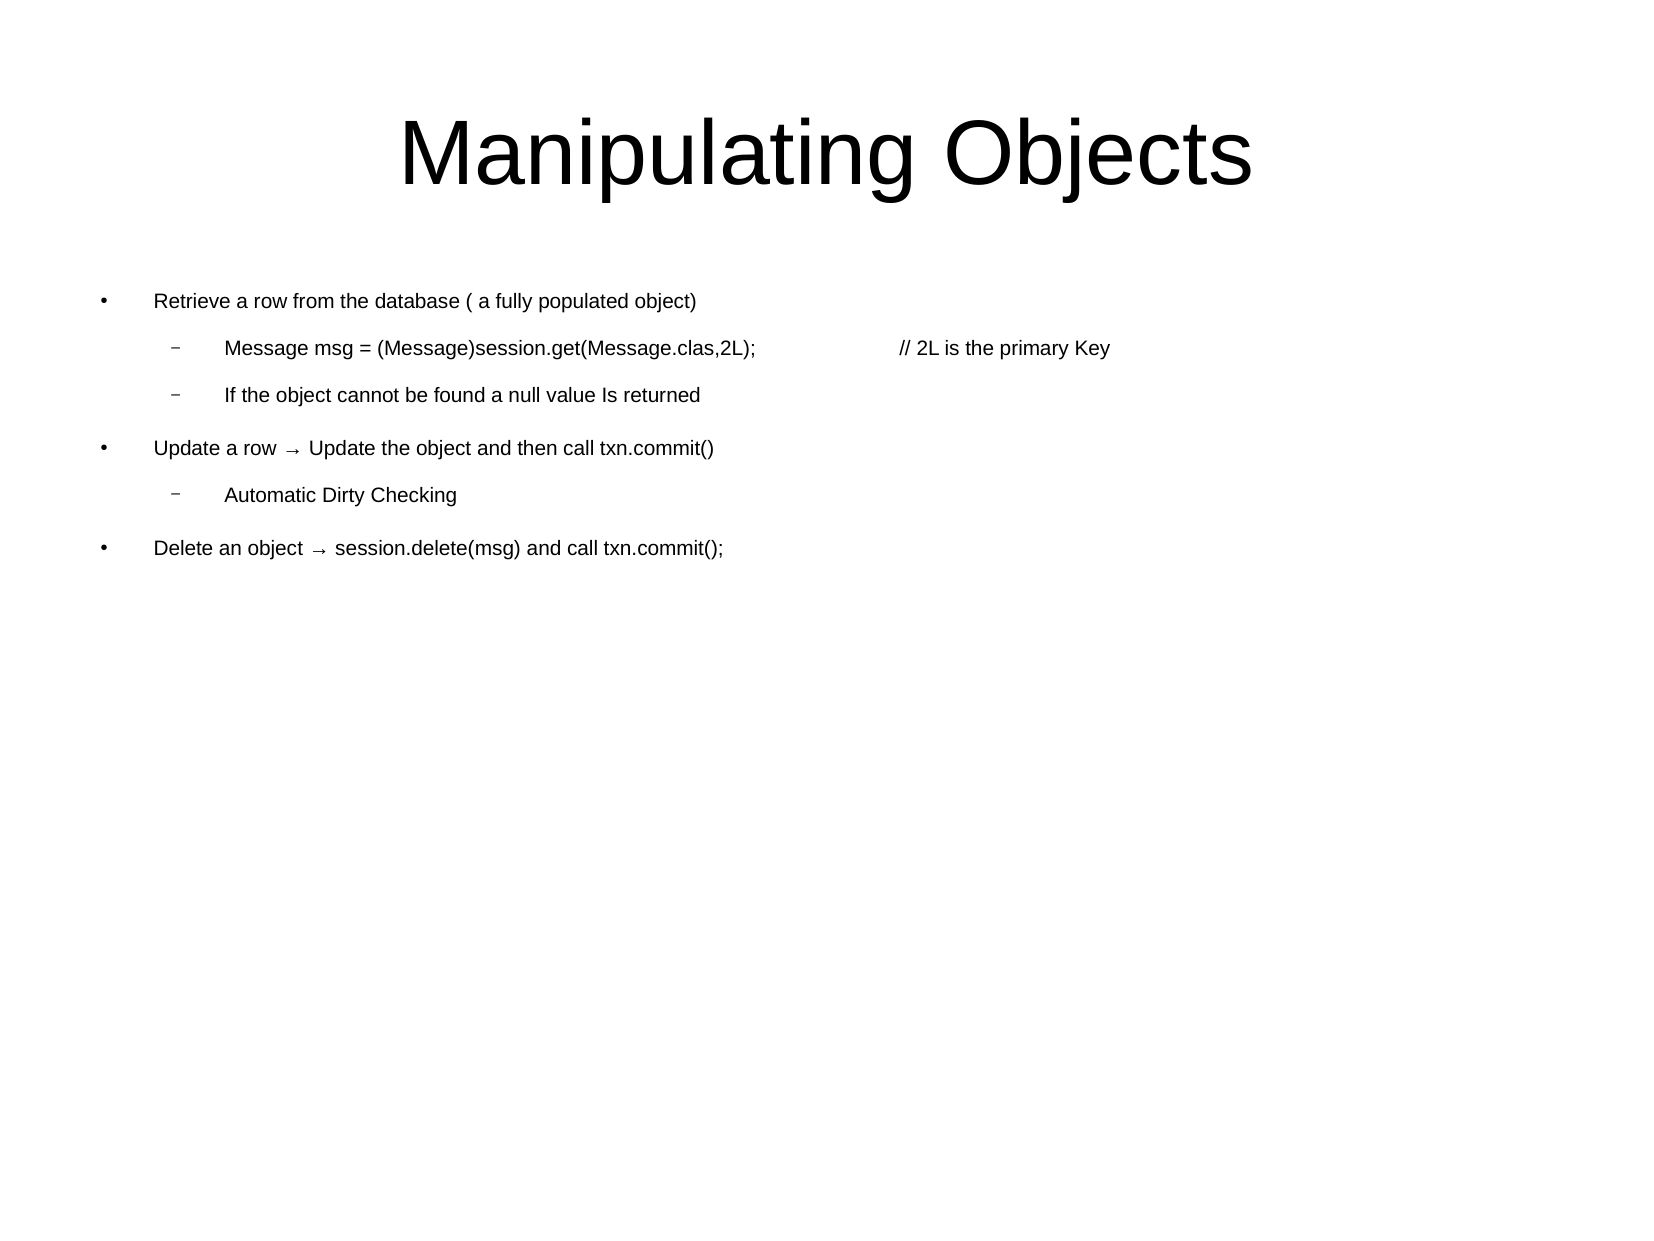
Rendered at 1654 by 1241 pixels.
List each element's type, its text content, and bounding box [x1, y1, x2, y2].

title Manipulating Objects [82, 49, 1571, 257]
list Retrieve a row from the database ( a fully populated object) Message msg = (Message)session.get(Message.clas,2L); // 2L is the primary Key If the object cannot be found a null value Is returned Update a row → Update the object and then call txn.commit() Automatic Dirty Checking Delete an object → session.delete(msg) and call txn.commit(); [82, 290, 1571, 1231]
